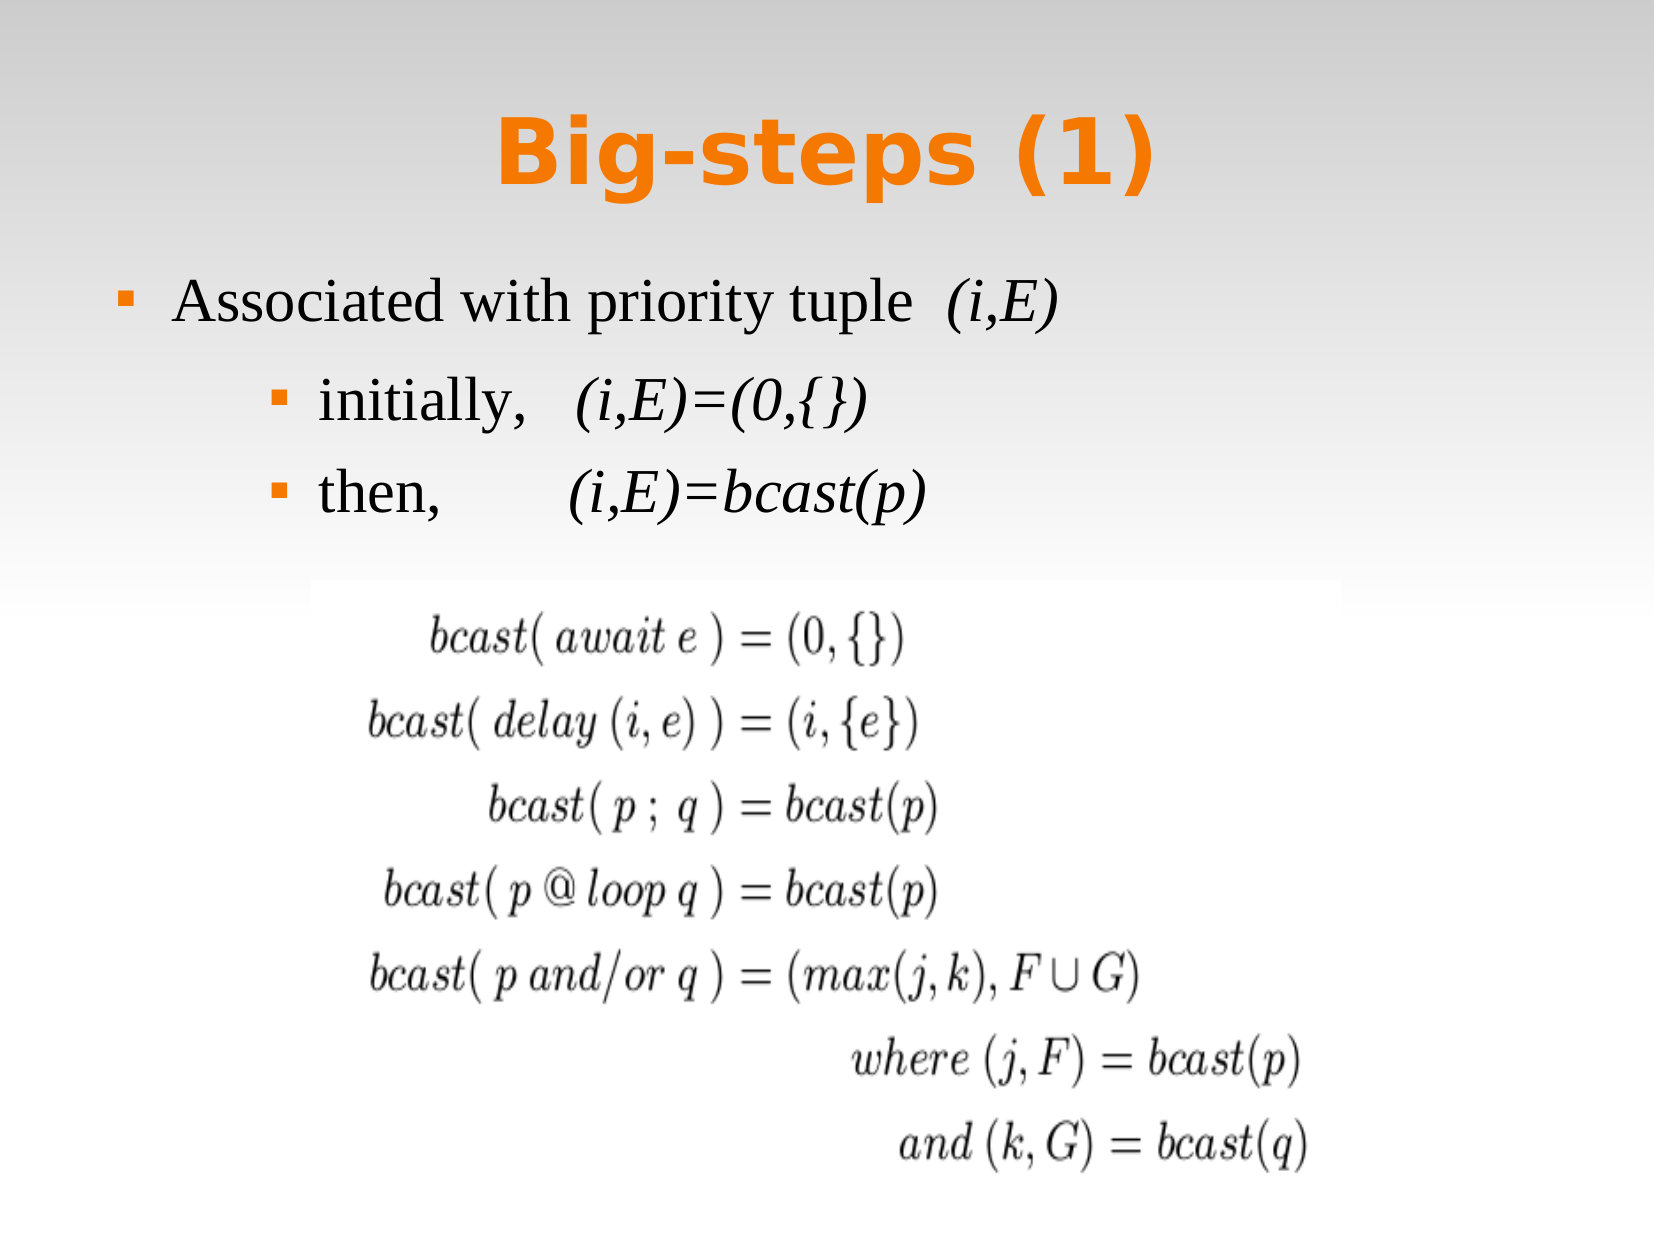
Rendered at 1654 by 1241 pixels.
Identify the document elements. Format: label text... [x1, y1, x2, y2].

title Big-steps (1) [82, 49, 1571, 231]
list Associated with priority tuple (i,E) initially, (i,E)=(0,{}) then, (i,E)=bcast(p) [82, 231, 1571, 1035]
picture [311, 580, 1341, 1228]
